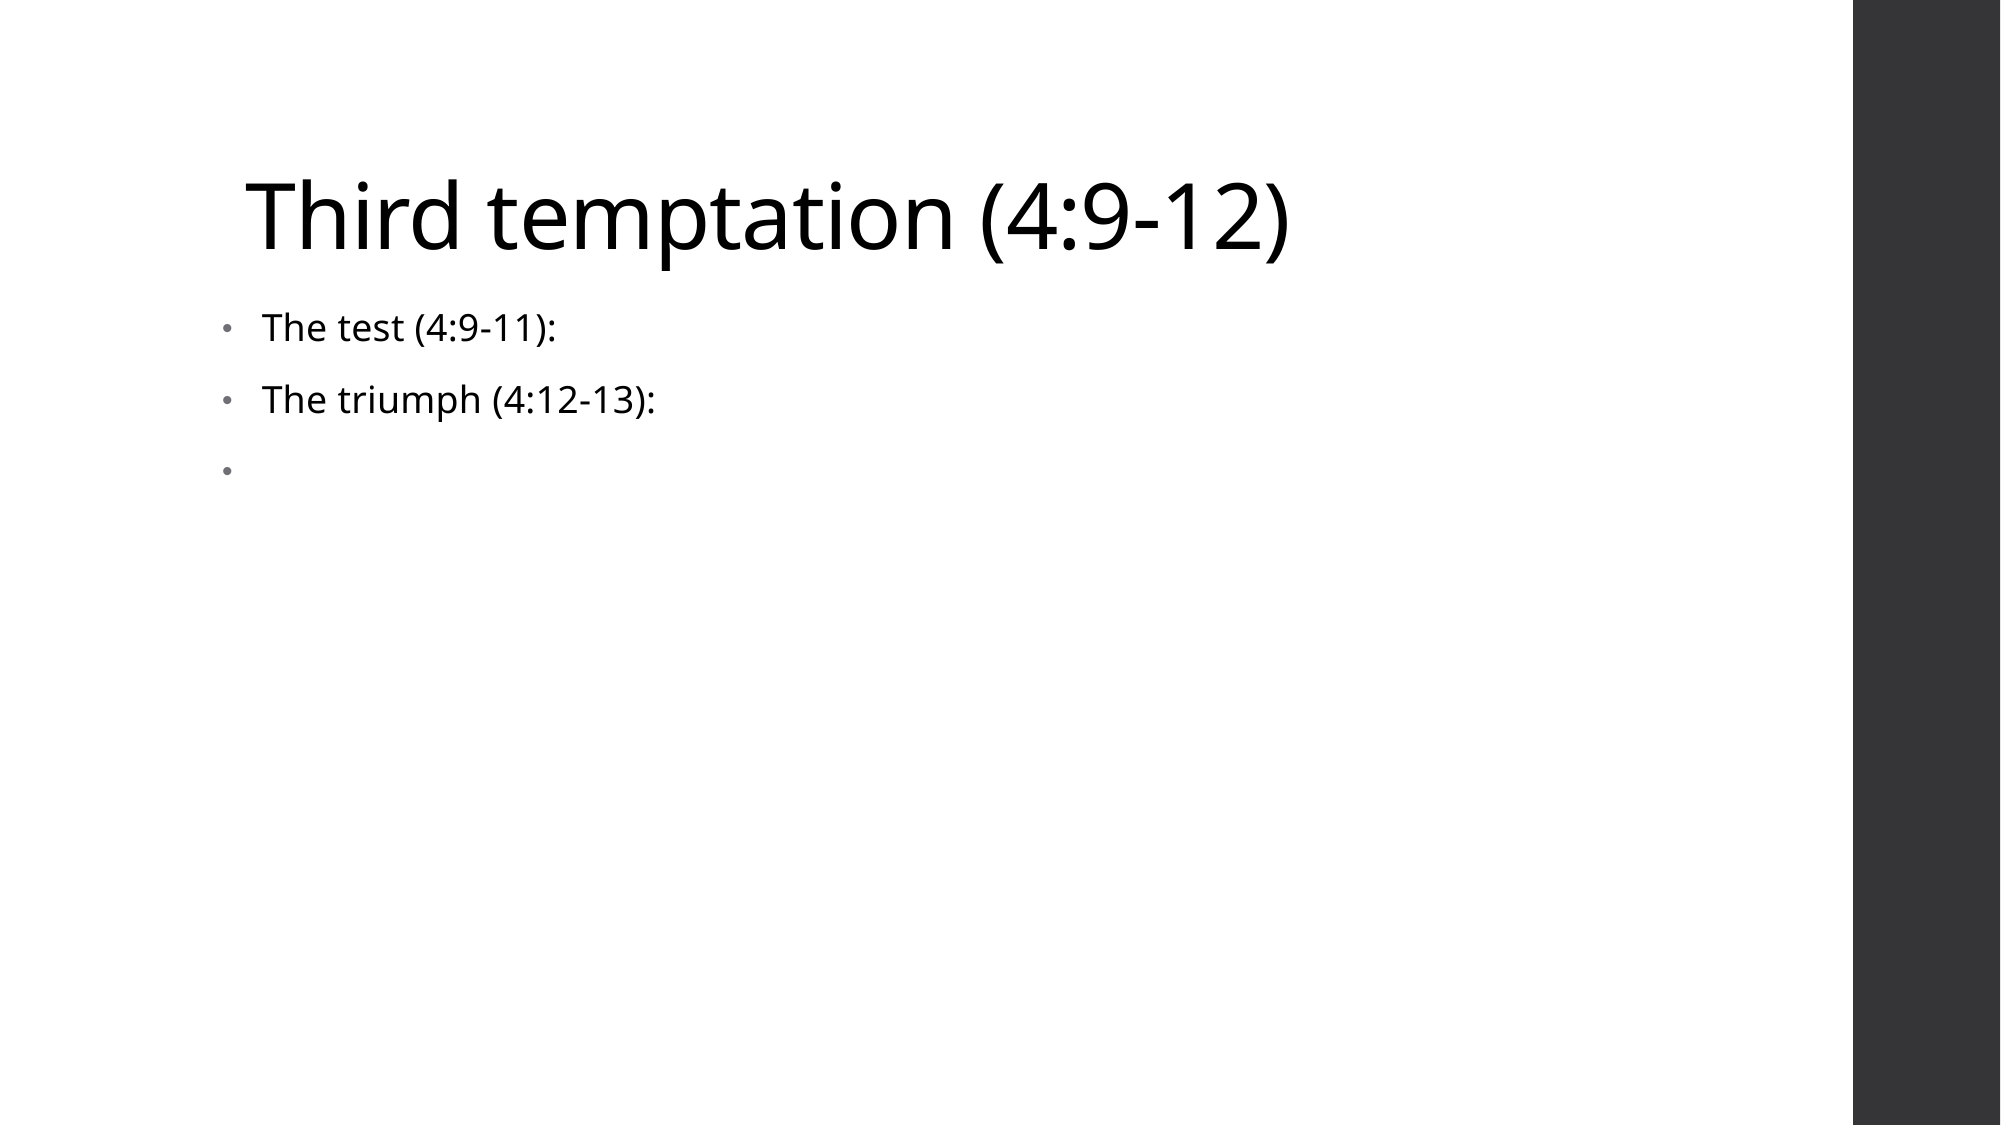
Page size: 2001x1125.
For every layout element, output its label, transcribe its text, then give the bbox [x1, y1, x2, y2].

list The test (4:9-11): The triumph (4:12-13): [206, 299, 1617, 1014]
title Third temptation (4:9-12) [206, 60, 1797, 278]
